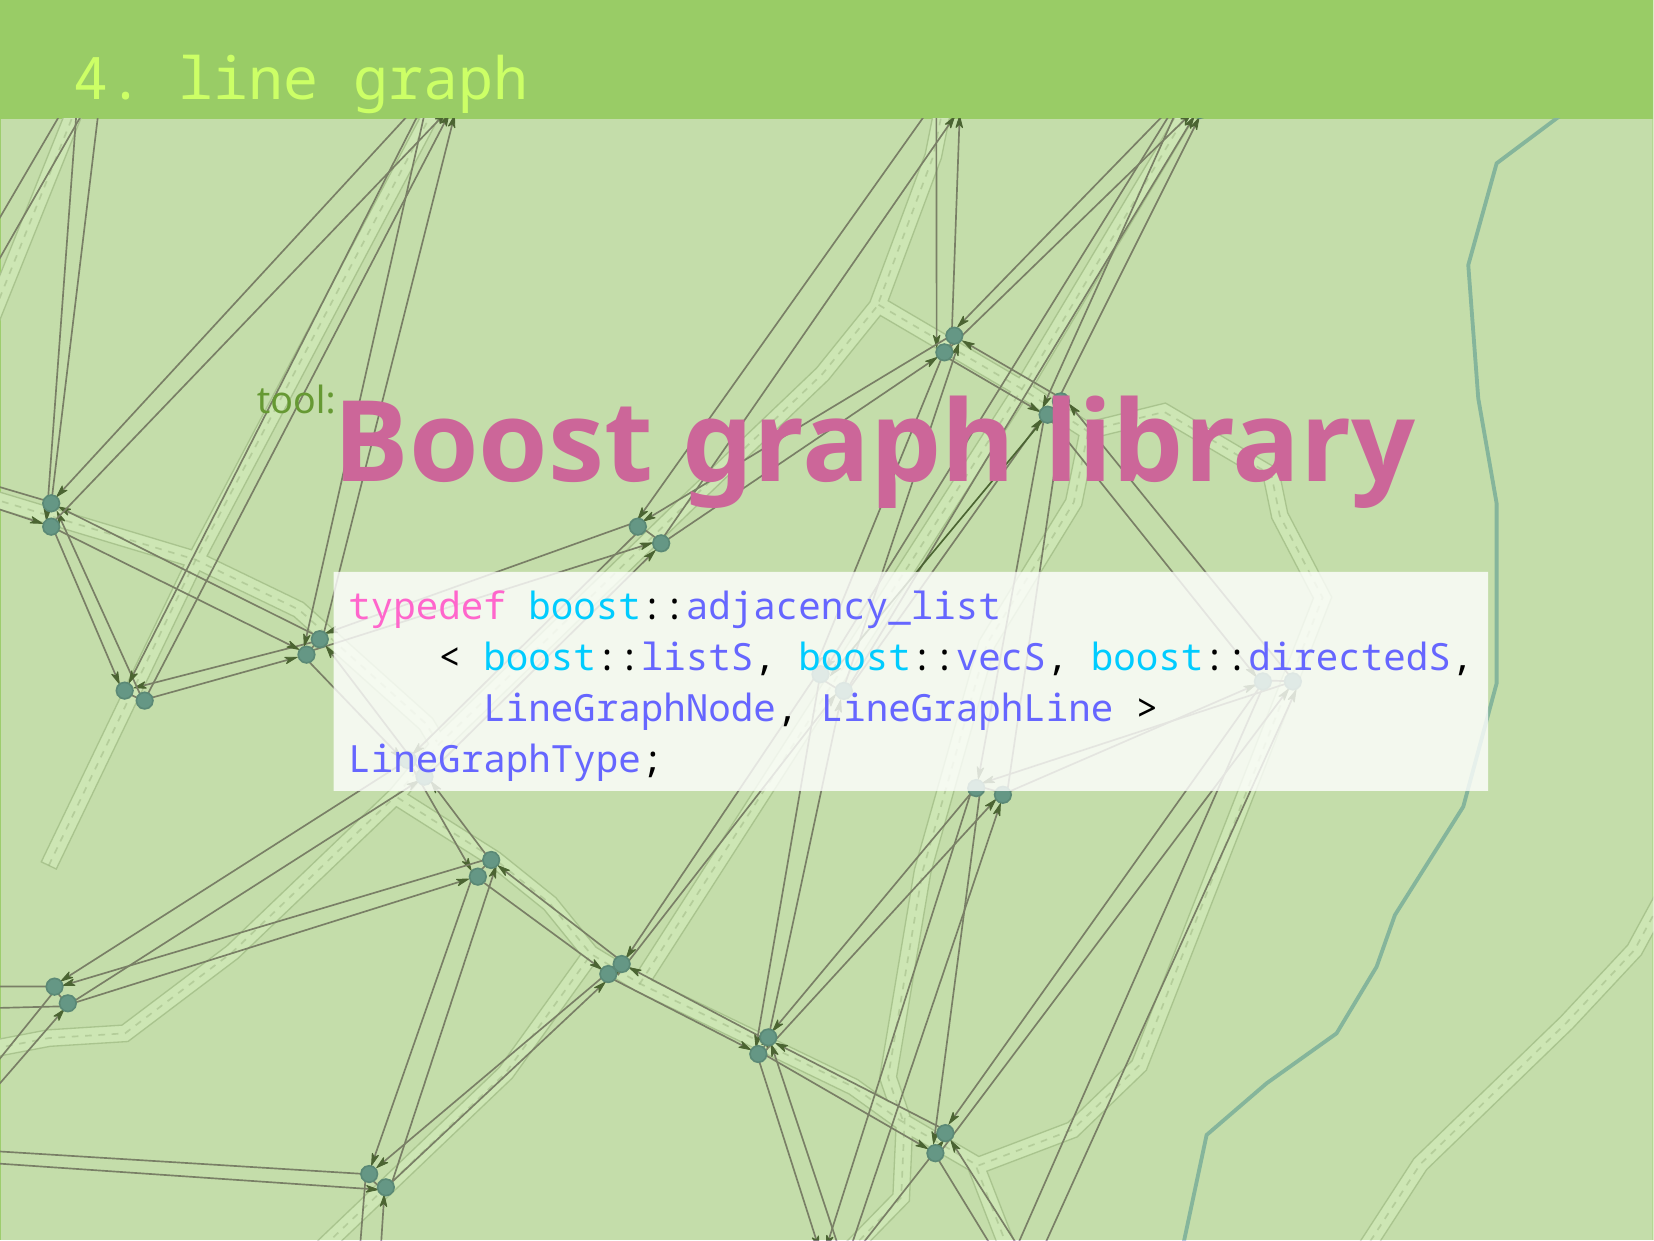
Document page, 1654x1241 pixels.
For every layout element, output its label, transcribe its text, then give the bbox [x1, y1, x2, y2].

text_box typedef boost::adjacency_list < boost::listS, boost::vecS, boost::directedS, LineGraphNode, LineGraphLine > LineGraphType; [333, 571, 1489, 768]
text_box Boost graph library [318, 354, 1281, 541]
picture [0, 118, 1654, 1241]
text_box tool: [242, 366, 318, 439]
text_box 4. line graph [59, 29, 544, 115]
